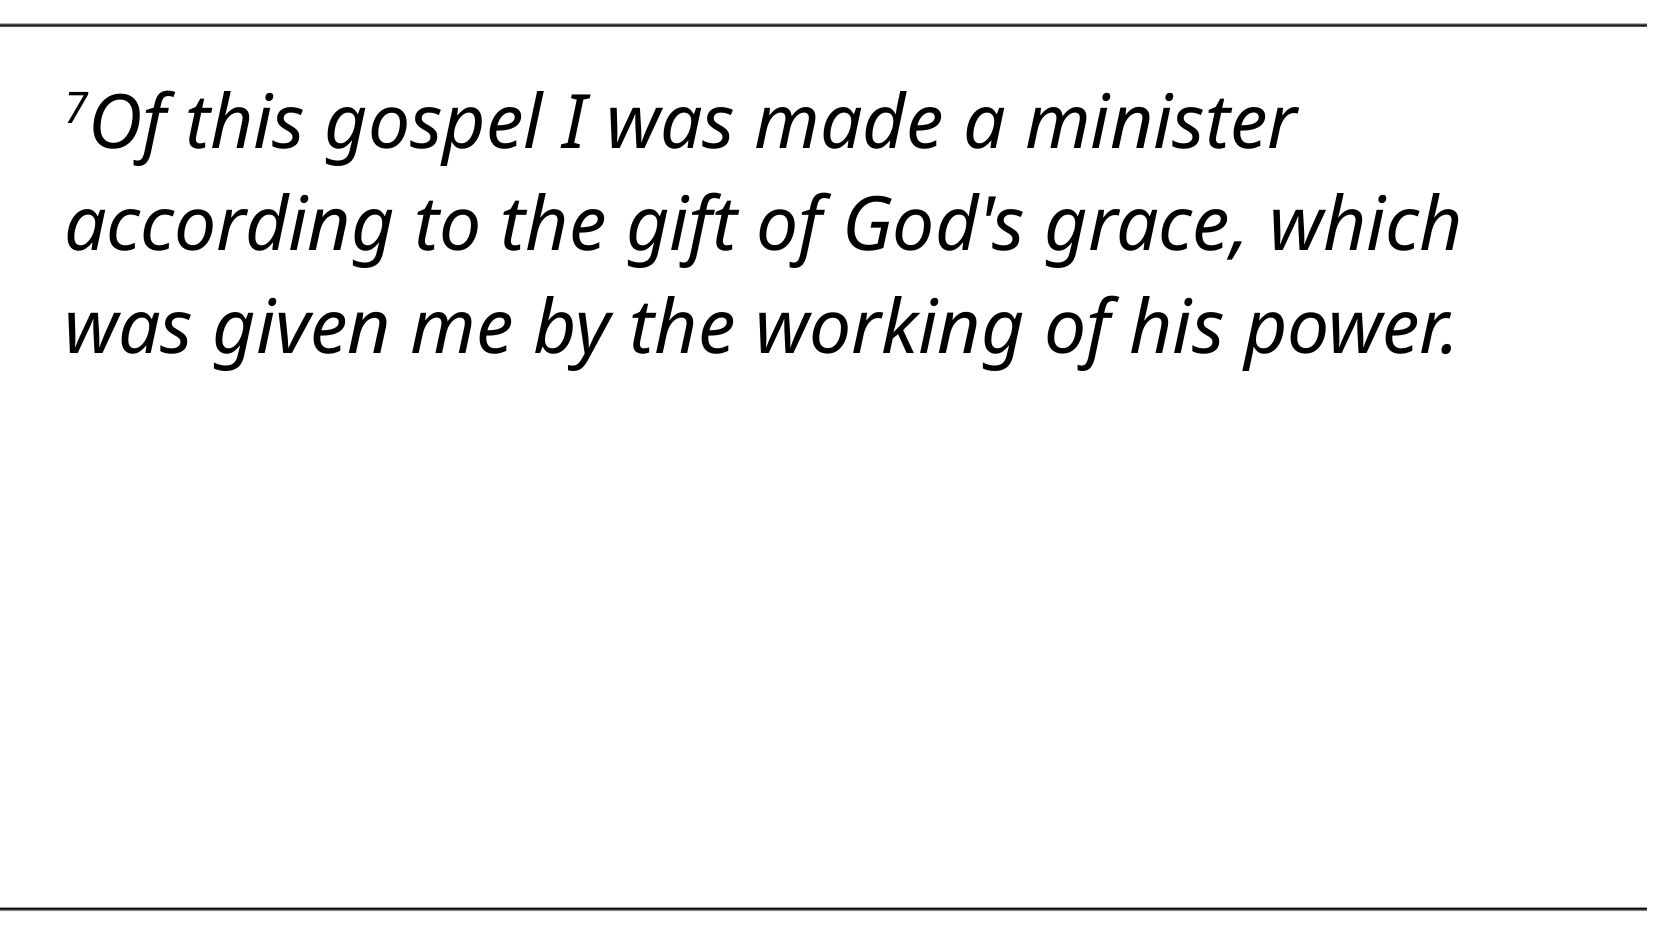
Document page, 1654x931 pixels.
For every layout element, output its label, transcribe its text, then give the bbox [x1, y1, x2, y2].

picture [0, 2, 1647, 931]
text_box 7Of this gospel I was made a minister according to the gift of God's grace, which was given me by the working of his power. [49, 60, 1595, 376]
